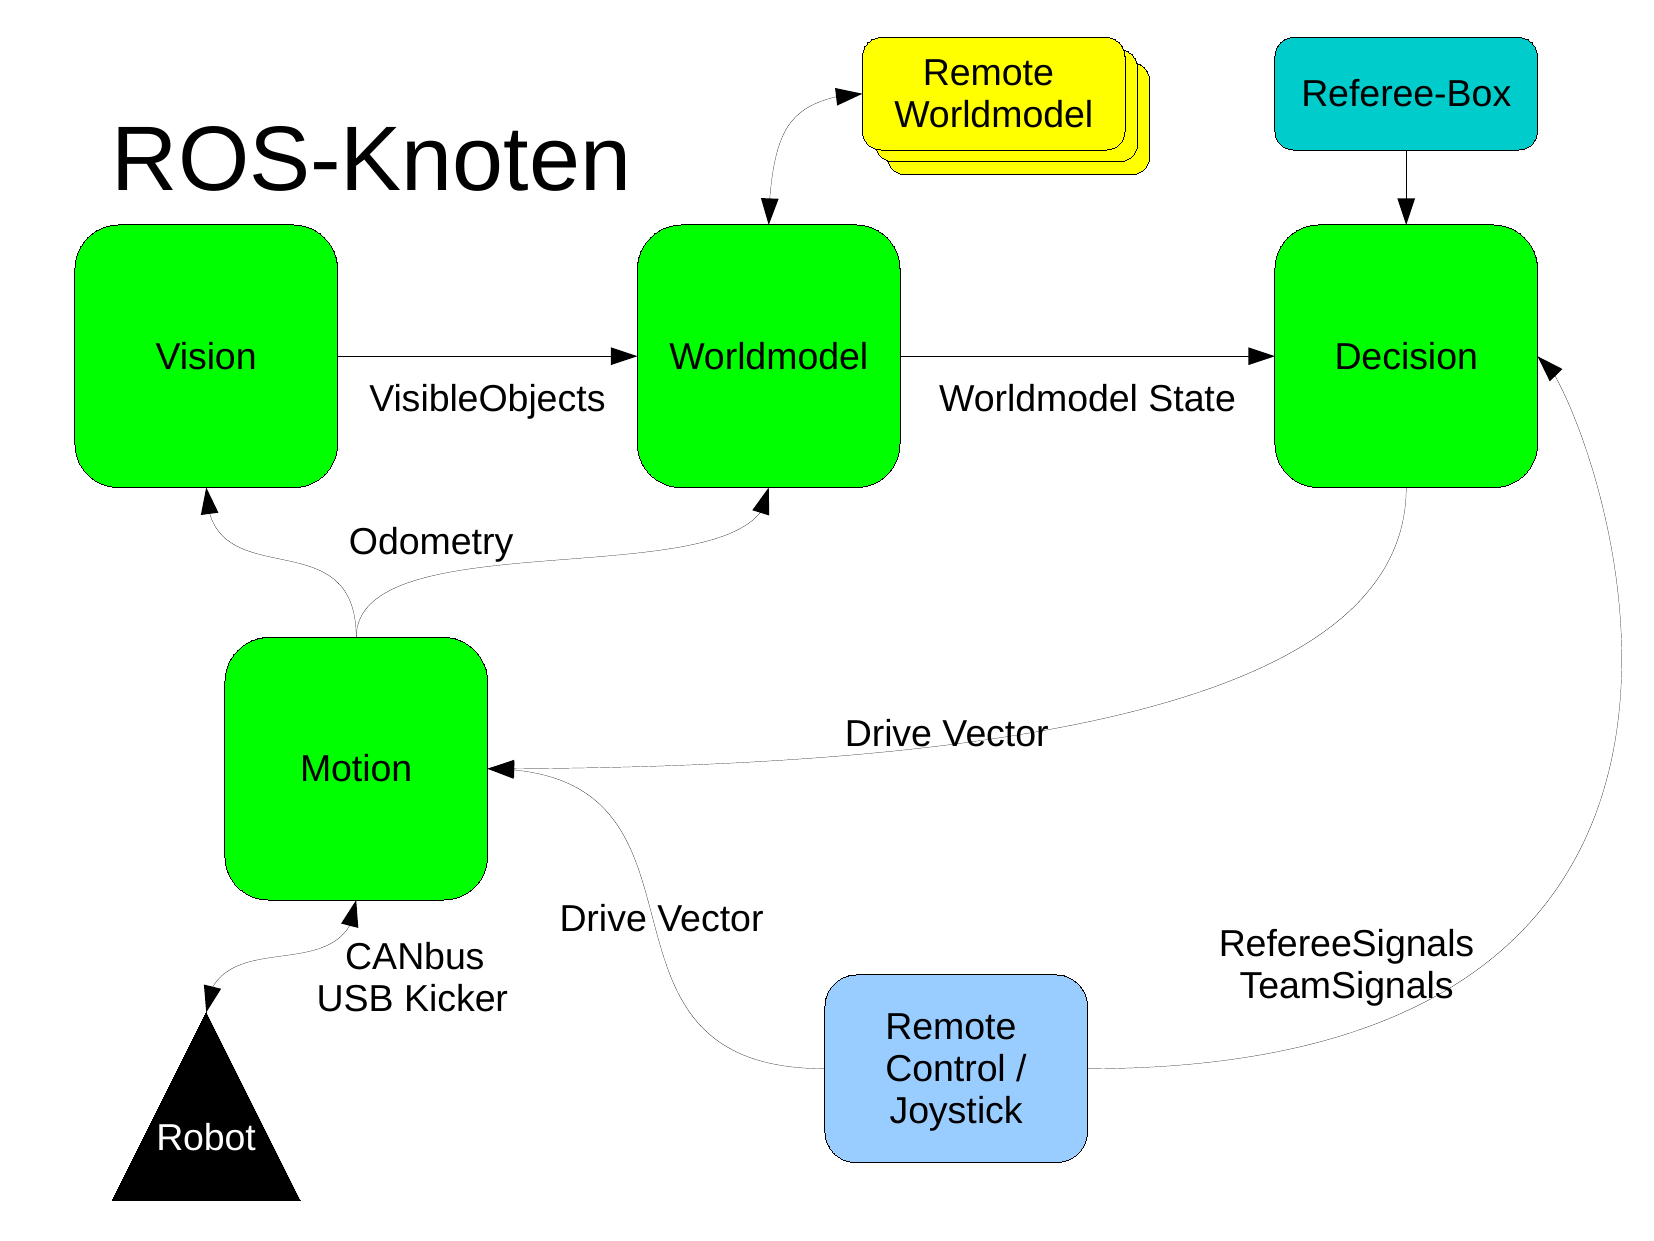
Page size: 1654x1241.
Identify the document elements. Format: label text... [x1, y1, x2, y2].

text_box Robot [112, 1012, 301, 1201]
text_box Remote Control / Joystick [824, 974, 1088, 1163]
text_box Decision [1274, 263, 1538, 488]
text_box Vision [74, 239, 338, 488]
title ROS-Knoten [86, 55, 1576, 263]
text_box Referee-Box [1274, 37, 1538, 151]
text_box Remote Worldmodel [862, 37, 1126, 151]
text_box Remote Worldmodel [887, 63, 1150, 175]
text_box Worldmodel [637, 263, 901, 488]
text_box Remote Worldmodel [876, 50, 1138, 162]
text_box Motion [224, 637, 488, 901]
